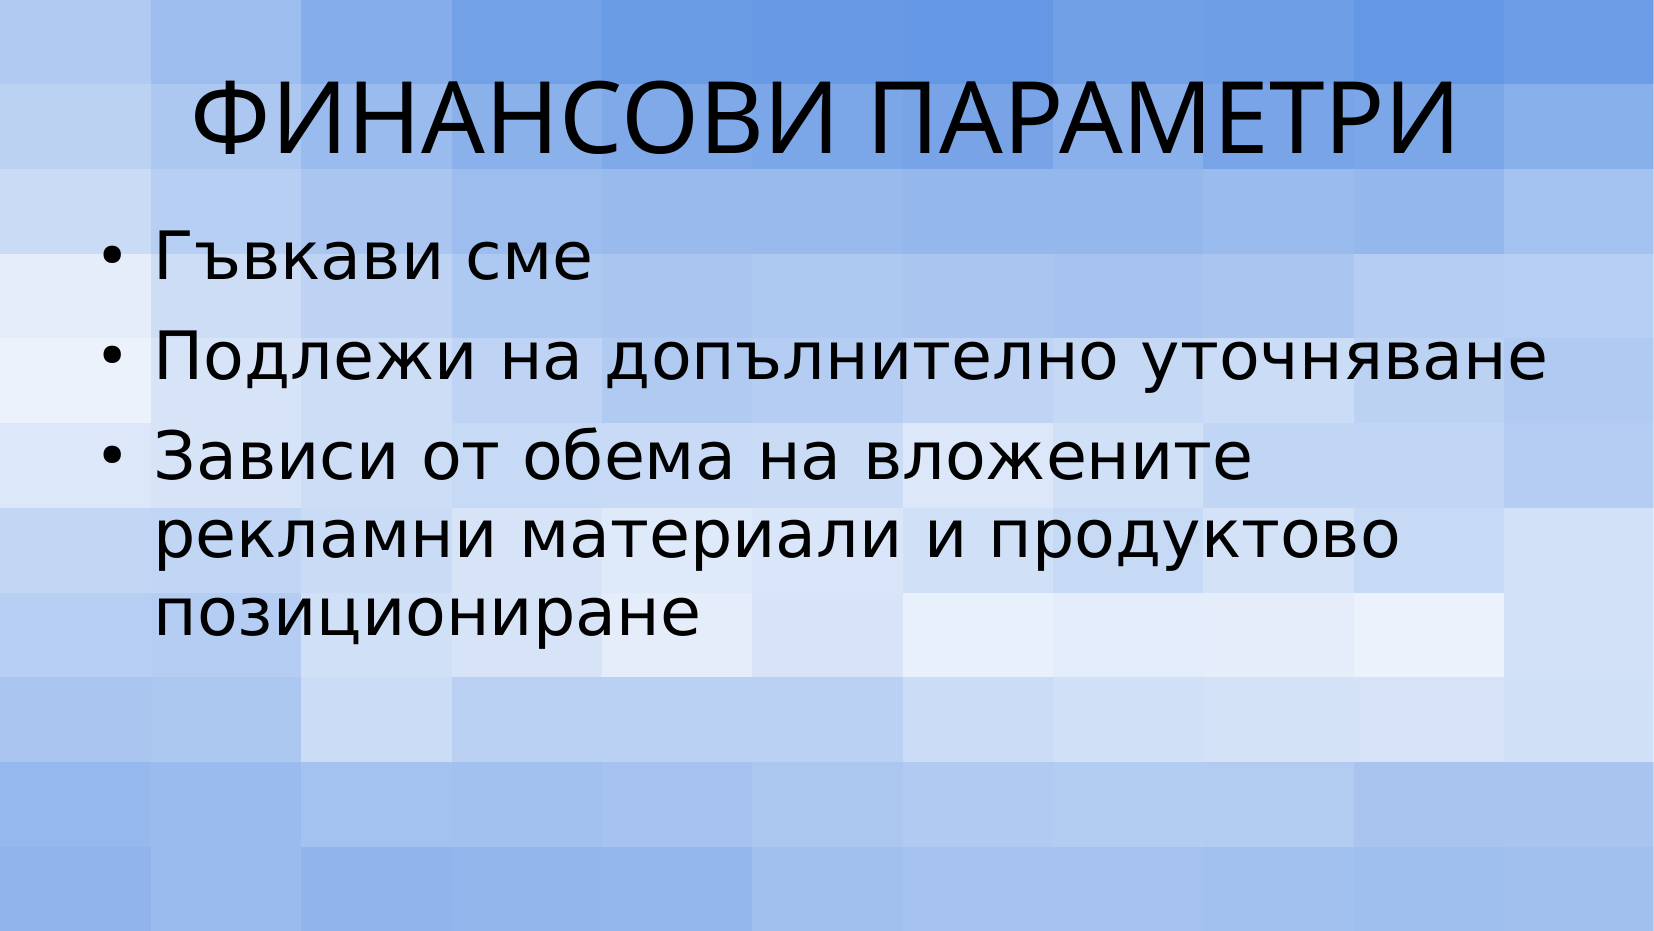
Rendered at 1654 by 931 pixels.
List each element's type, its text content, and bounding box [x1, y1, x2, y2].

list Гъвкави сме Подлежи на допълнително уточняване Зависи от обема на вложените рекламни материали и продуктово позициониране [82, 217, 1571, 758]
picture [0, 0, 1654, 931]
title ФИНАНСОВИ ПАРАМЕТРИ [39, 37, 1615, 193]
